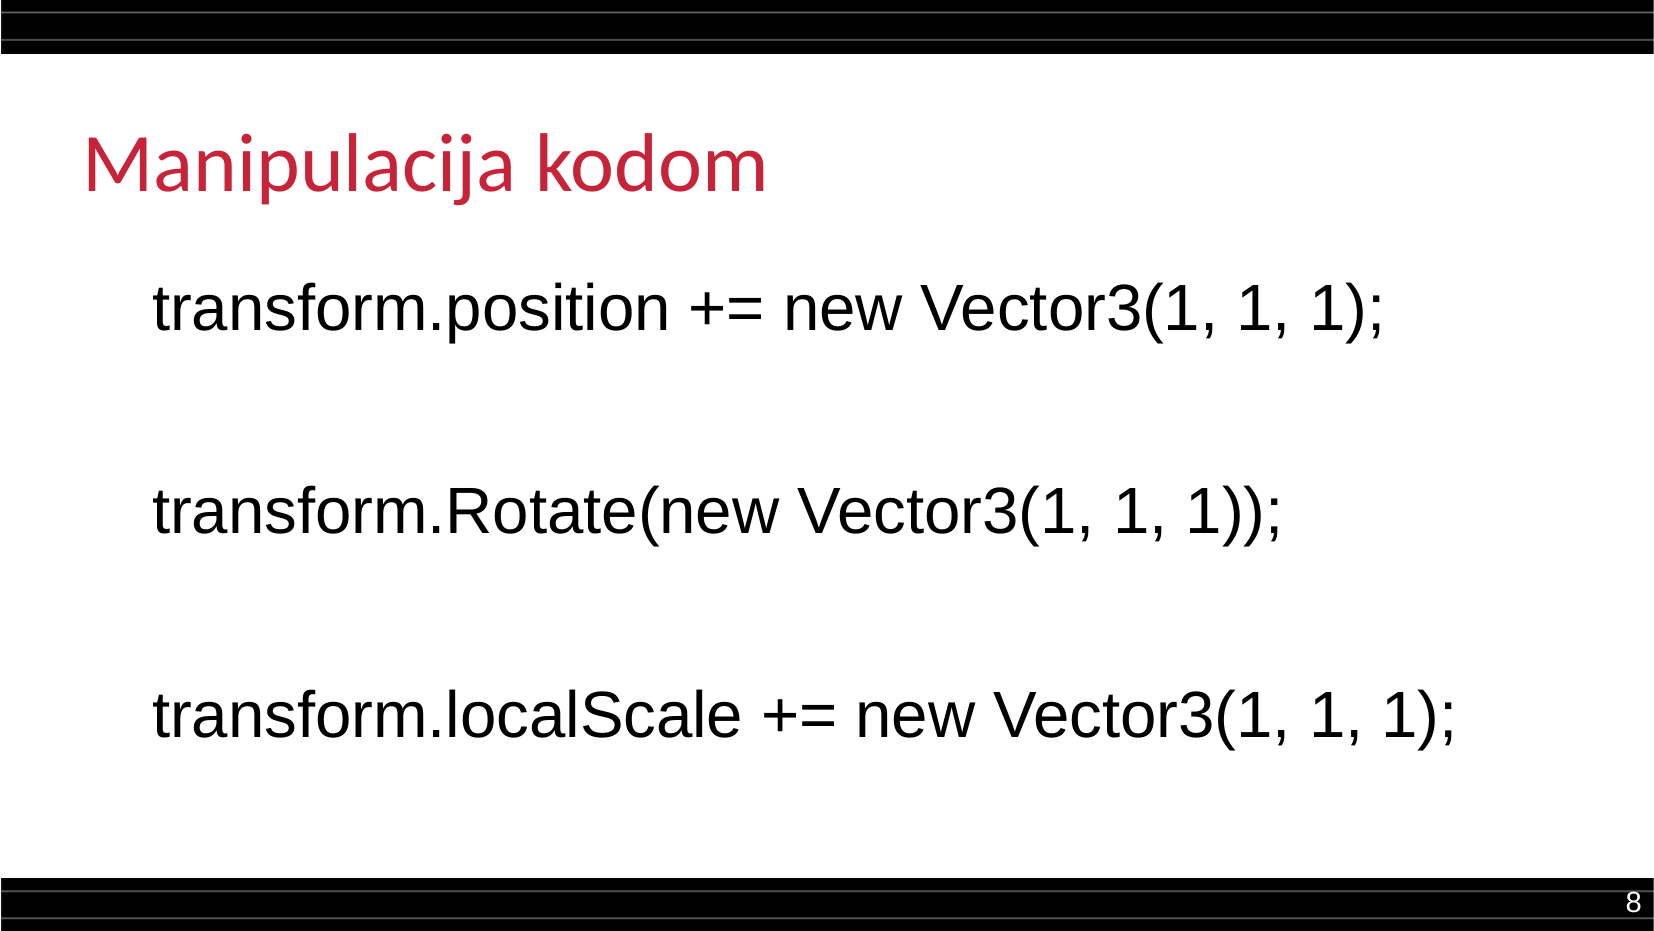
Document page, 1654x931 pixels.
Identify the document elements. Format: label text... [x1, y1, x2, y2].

picture [1, 0, 1654, 54]
list transform.position += new Vector3(1, 1, 1); transform.Rotate(new Vector3(1, 1, 1)); transform.localScale += new Vector3(1, 1, 1); [82, 271, 1571, 758]
title Manipulacija kodom [82, 92, 1571, 249]
picture [1, 878, 1654, 931]
